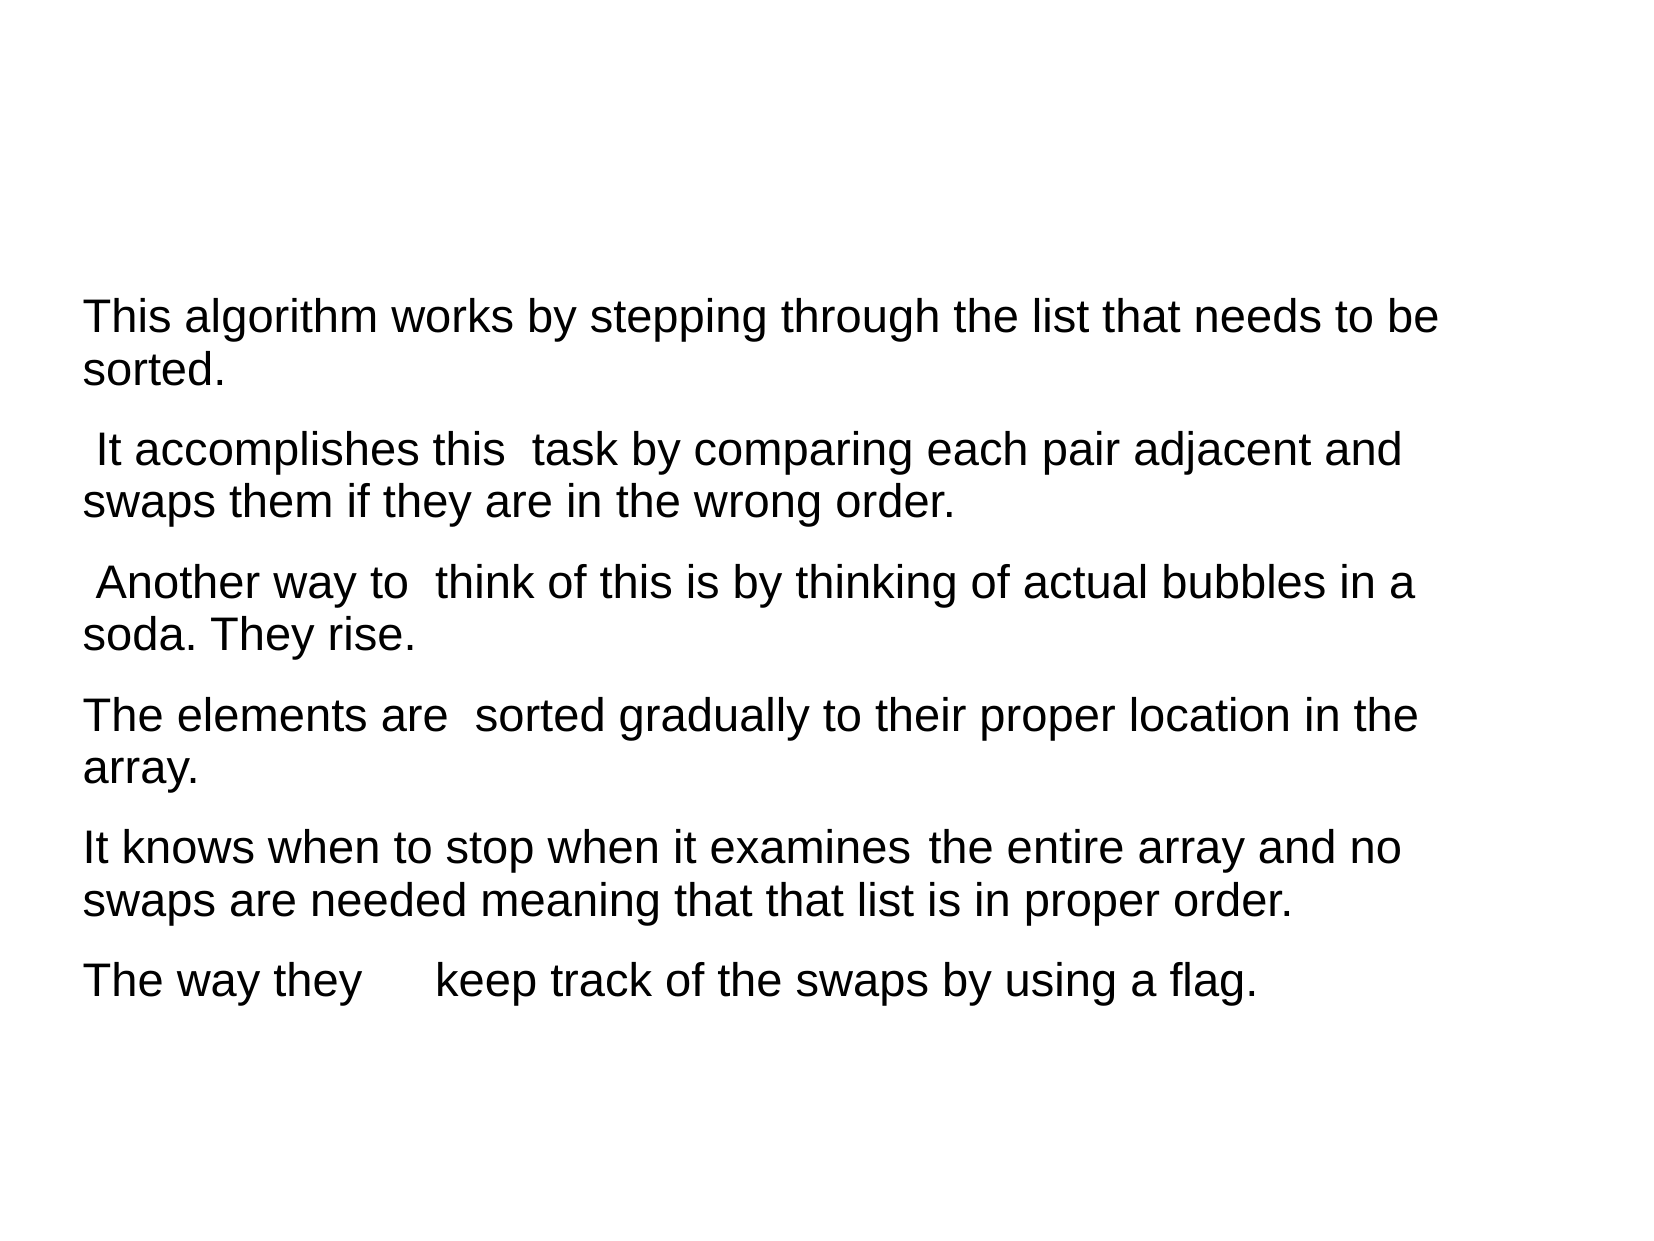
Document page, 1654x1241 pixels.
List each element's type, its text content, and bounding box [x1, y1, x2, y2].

list This algorithm works by stepping through the list that needs to be sorted. It accomplishes this task by comparing each pair adjacent and swaps them if they are in the wrong order. Another way to think of this is by thinking of actual bubbles in a soda. They rise. The elements are sorted gradually to their proper location in the array. It knows when to stop when it examines the entire array and no swaps are needed meaning that that list is in proper order. The way they keep track of the swaps by using a flag. [82, 290, 1538, 1010]
